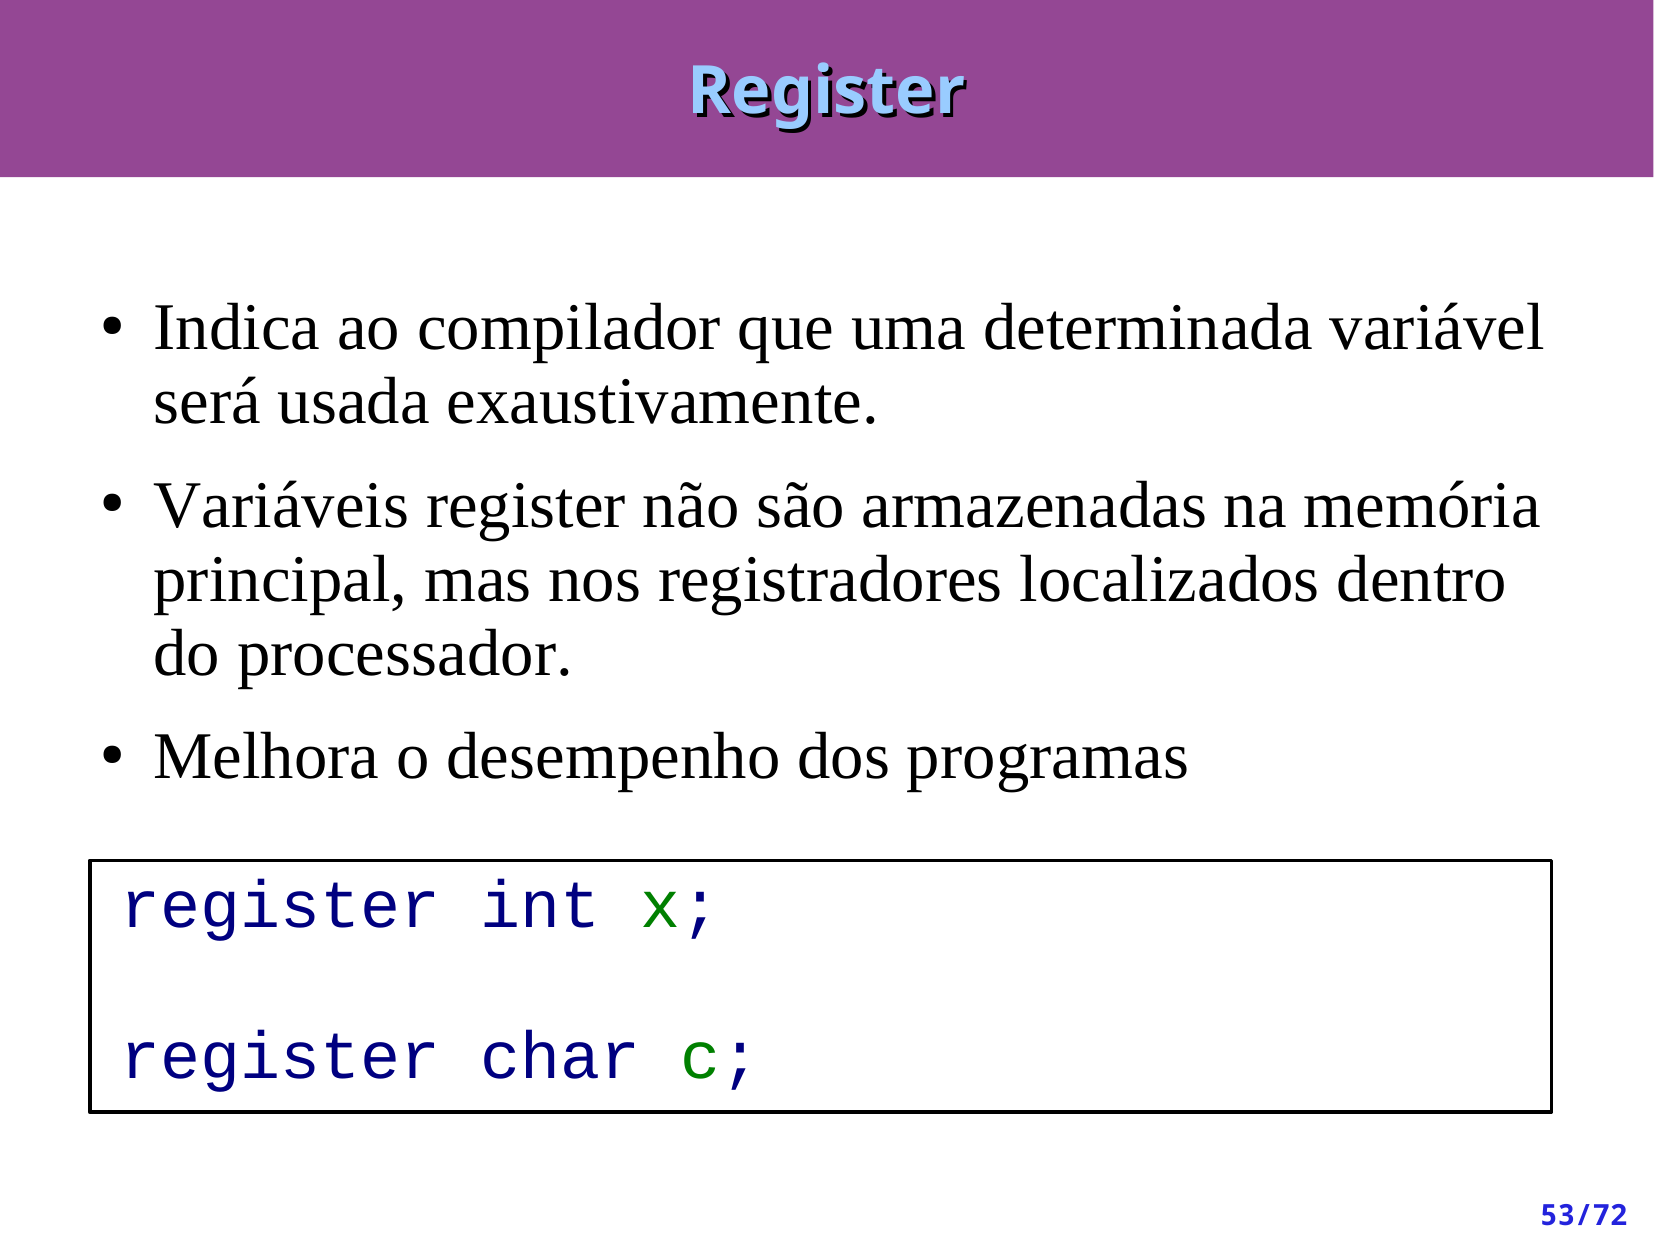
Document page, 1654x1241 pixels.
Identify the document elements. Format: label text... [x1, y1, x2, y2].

text_box register int x; register char c; [89, 860, 1552, 1113]
list Indica ao compilador que uma determinada variável será usada exaustivamente. Variáveis register não são armazenadas na memória principal, mas nos registradores localizados dentro do processador. Melhora o desempenho dos programas [82, 290, 1571, 1109]
title Register [82, 0, 1571, 192]
